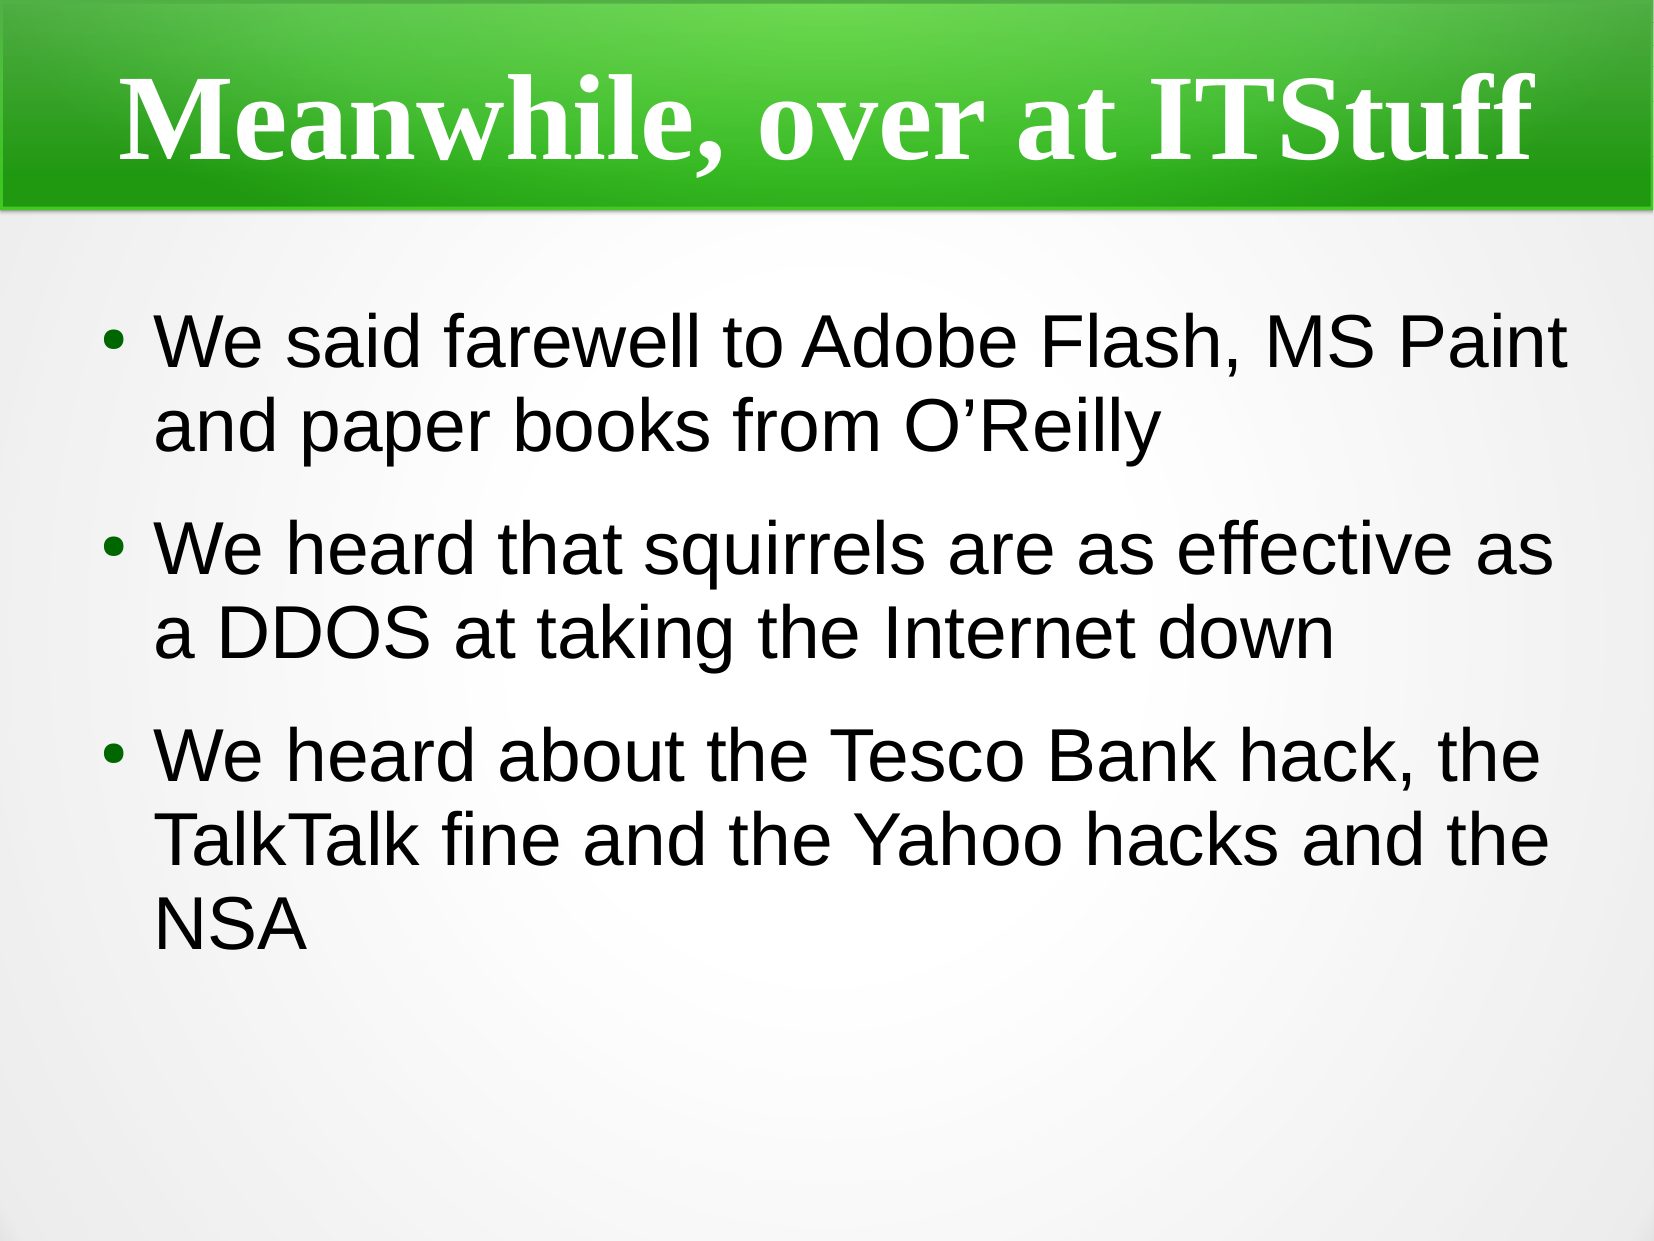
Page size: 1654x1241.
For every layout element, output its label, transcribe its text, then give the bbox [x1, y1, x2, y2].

title Meanwhile, over at ITStuff [82, 29, 1571, 208]
list We said farewell to Adobe Flash, MS Paint and paper books from O’Reilly We heard that squirrels are as effective as a DDOS at taking the Internet down We heard about the Tesco Bank hack, the TalkTalk fine and the Yahoo hacks and the NSA [82, 299, 1571, 1019]
